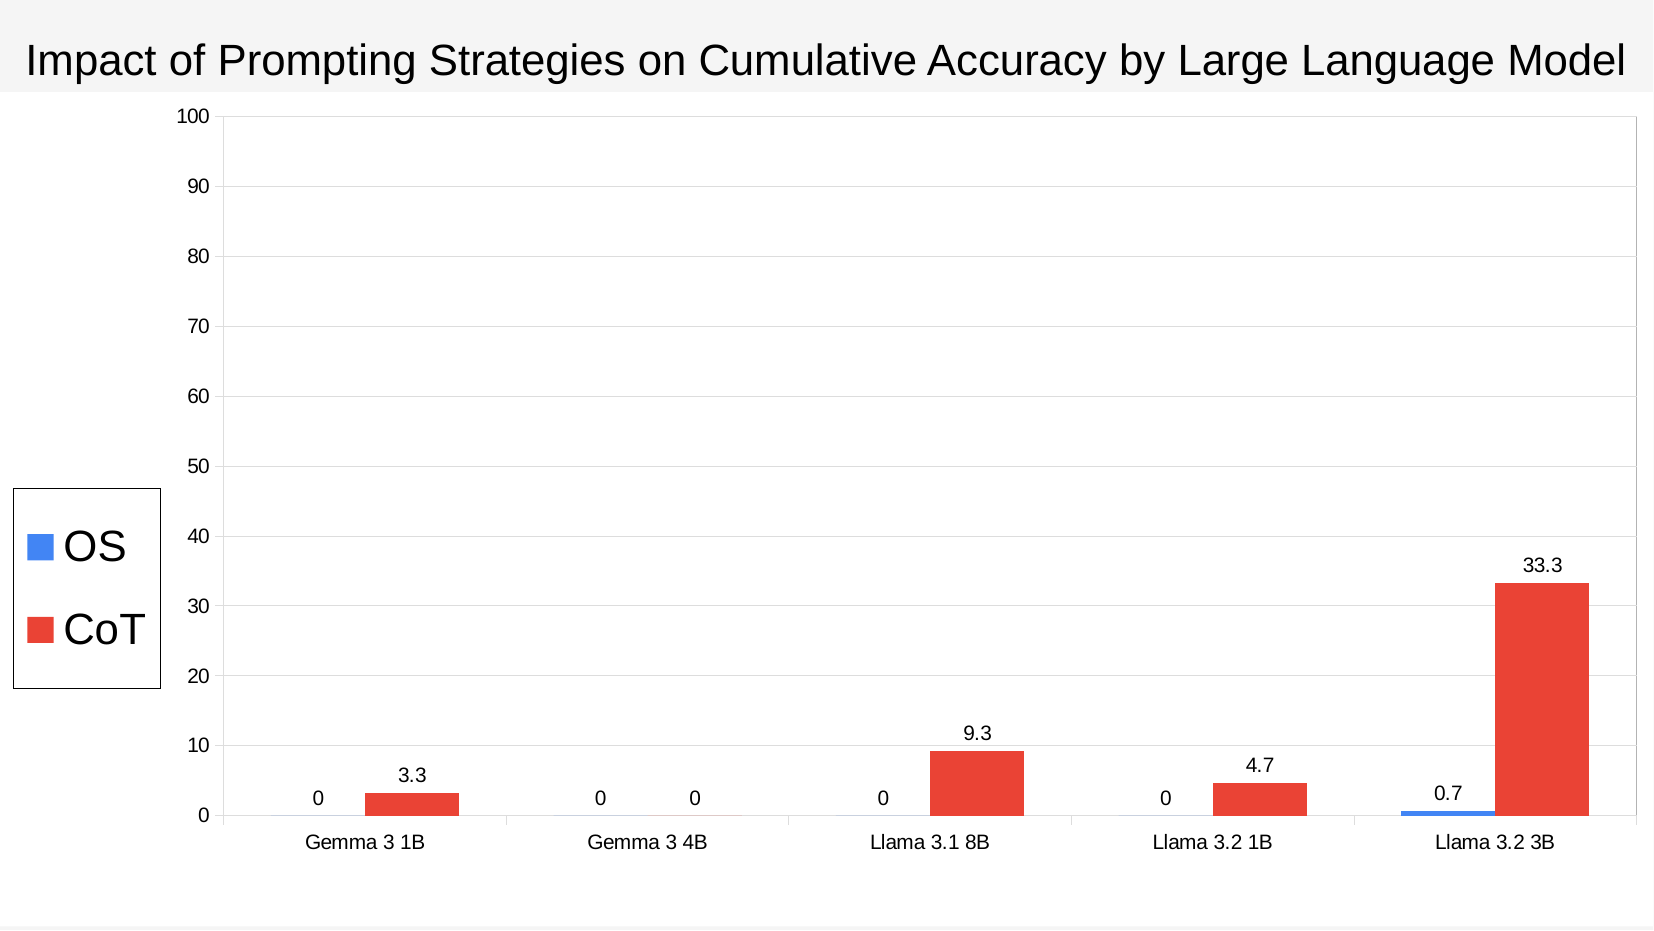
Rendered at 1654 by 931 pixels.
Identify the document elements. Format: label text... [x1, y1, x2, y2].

chart [0, 92, 1653, 927]
title Impact of Prompting Strategies on Cumulative Accuracy by Large Language Model [0, 29, 1654, 92]
